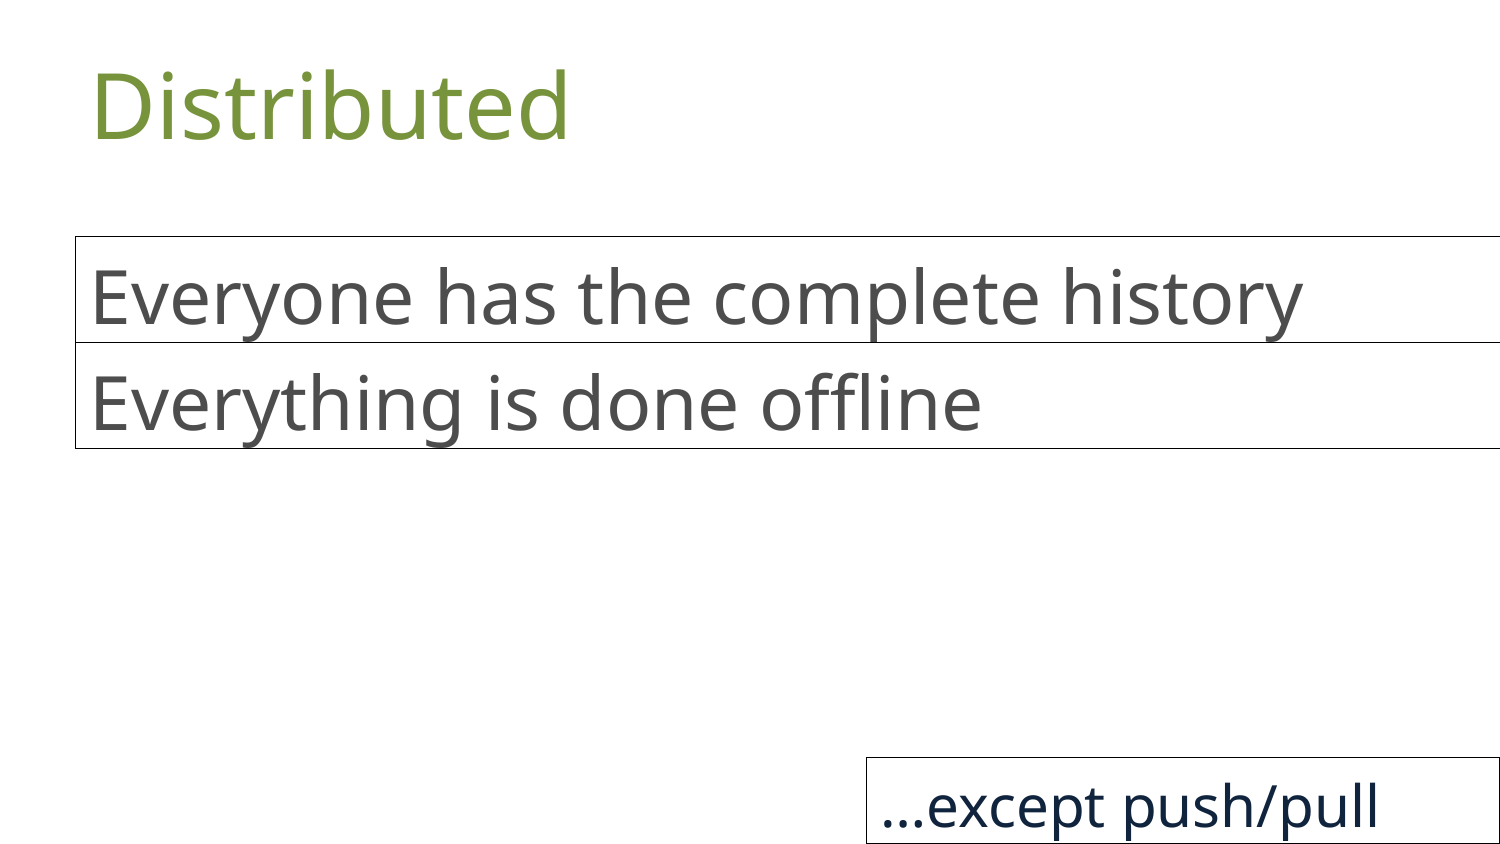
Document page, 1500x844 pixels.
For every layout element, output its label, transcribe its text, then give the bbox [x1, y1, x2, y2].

text_box Everyone has the complete history [75, 236, 1500, 343]
text_box Everything is done offline [75, 343, 1500, 449]
text_box …except push/pull [866, 757, 1500, 844]
title Distributed [75, 33, 1425, 175]
